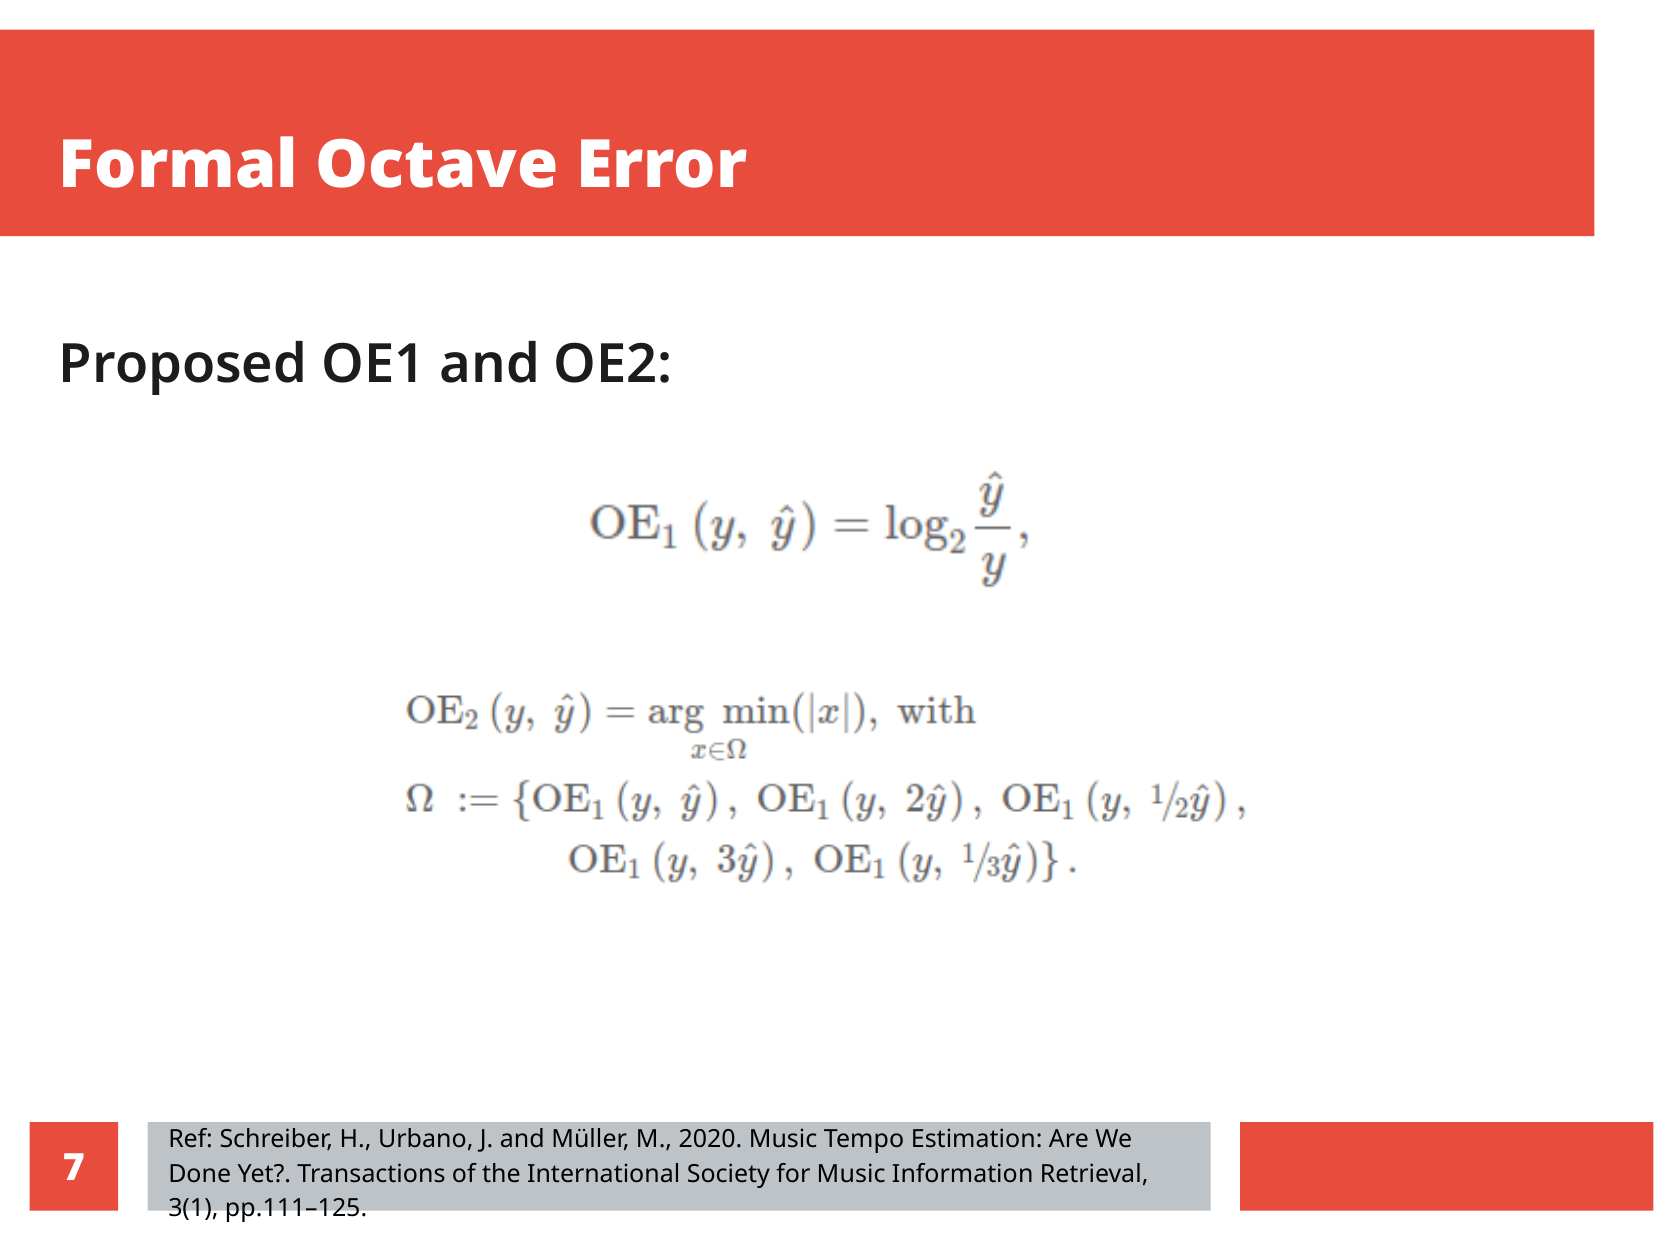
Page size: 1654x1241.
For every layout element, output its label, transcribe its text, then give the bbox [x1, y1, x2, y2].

picture [366, 649, 1279, 910]
list Proposed OE1 and OE2: [59, 324, 1565, 414]
text_box Ref: Schreiber, H., Urbano, J. and Müller, M., 2020. Music Tempo Estimation: Are We Done Yet?. Transactions of the International Society for Music Information Retrieval, 3(1), pp.111–125. [153, 1113, 1217, 1217]
picture [572, 436, 1052, 609]
title Formal Octave Error [59, 59, 1595, 207]
